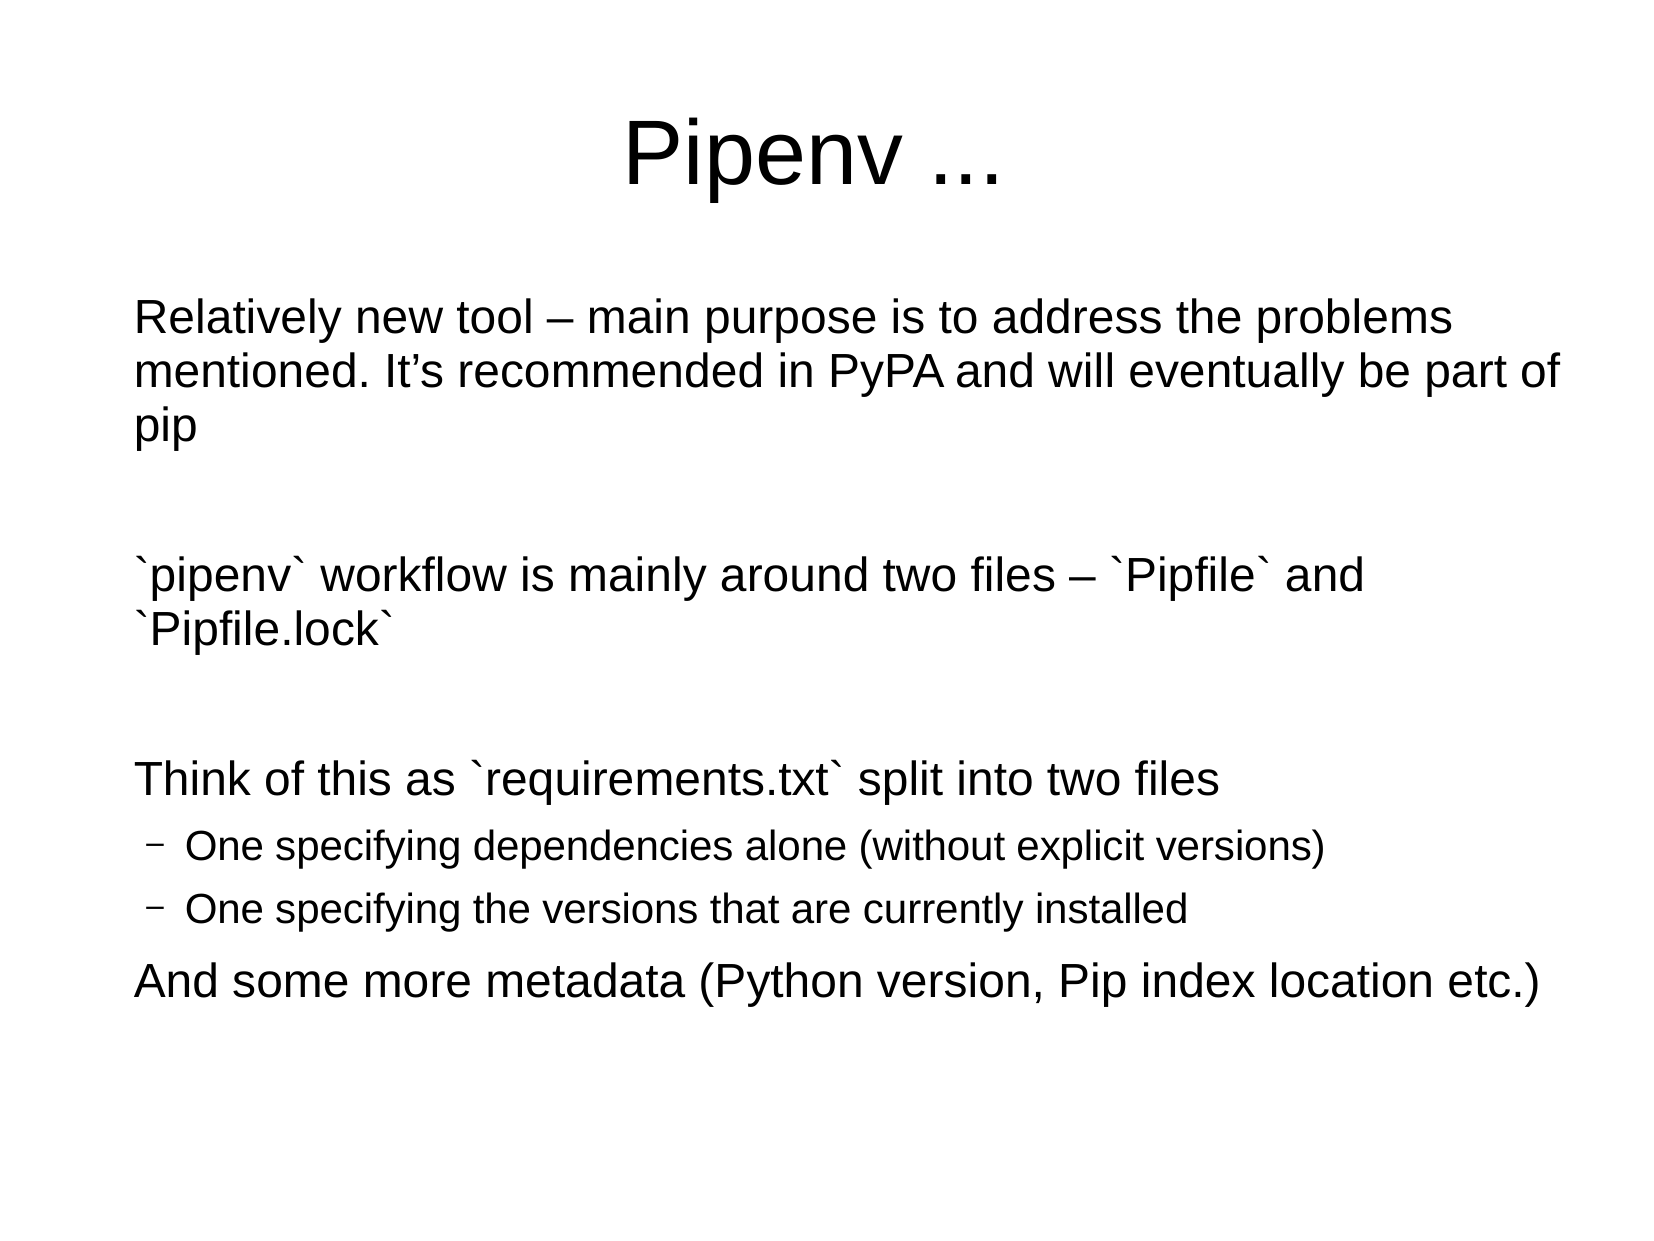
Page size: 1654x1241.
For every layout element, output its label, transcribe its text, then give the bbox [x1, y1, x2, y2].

title Pipenv ... [82, 49, 1571, 257]
list Relatively new tool – main purpose is to address the problems mentioned. It’s recommended in PyPA and will eventually be part of pip `pipenv` workflow is mainly around two files – `Pipfile` and `Pipfile.lock` Think of this as `requirements.txt` split into two files One specifying dependencies alone (without explicit versions) One specifying the versions that are currently installed And some more metadata (Python version, Pip index location etc.) [82, 290, 1571, 1010]
